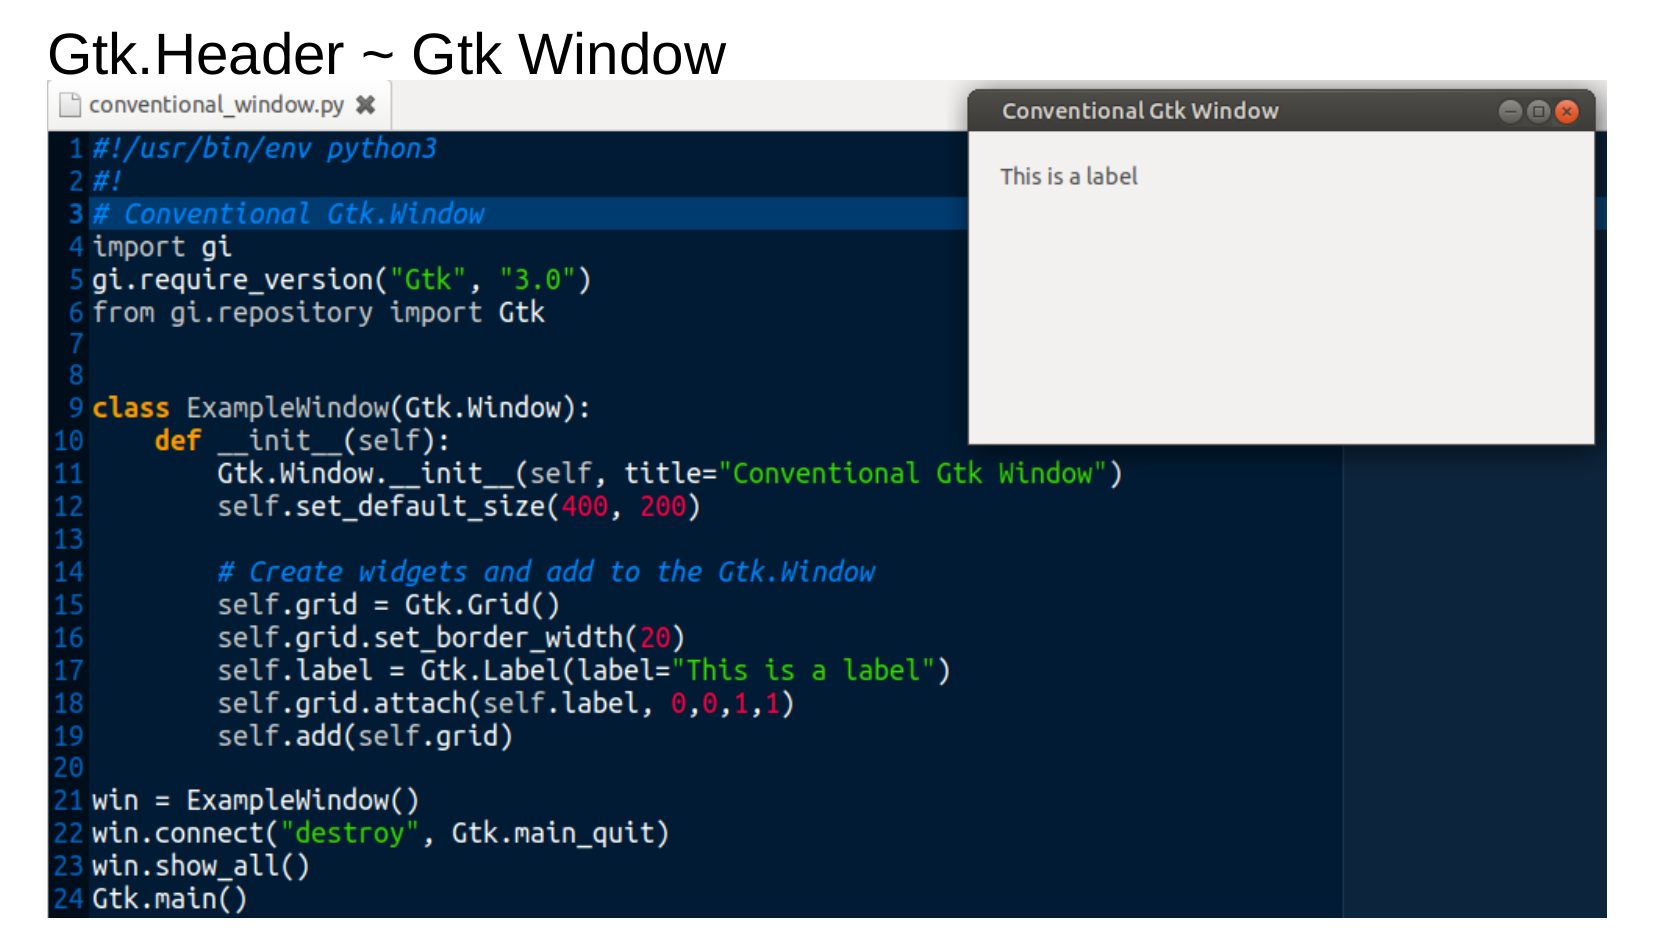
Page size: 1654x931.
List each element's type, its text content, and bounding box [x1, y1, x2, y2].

picture [47, 80, 1607, 919]
title Gtk.Header ~ Gtk Window [47, 16, 1571, 80]
